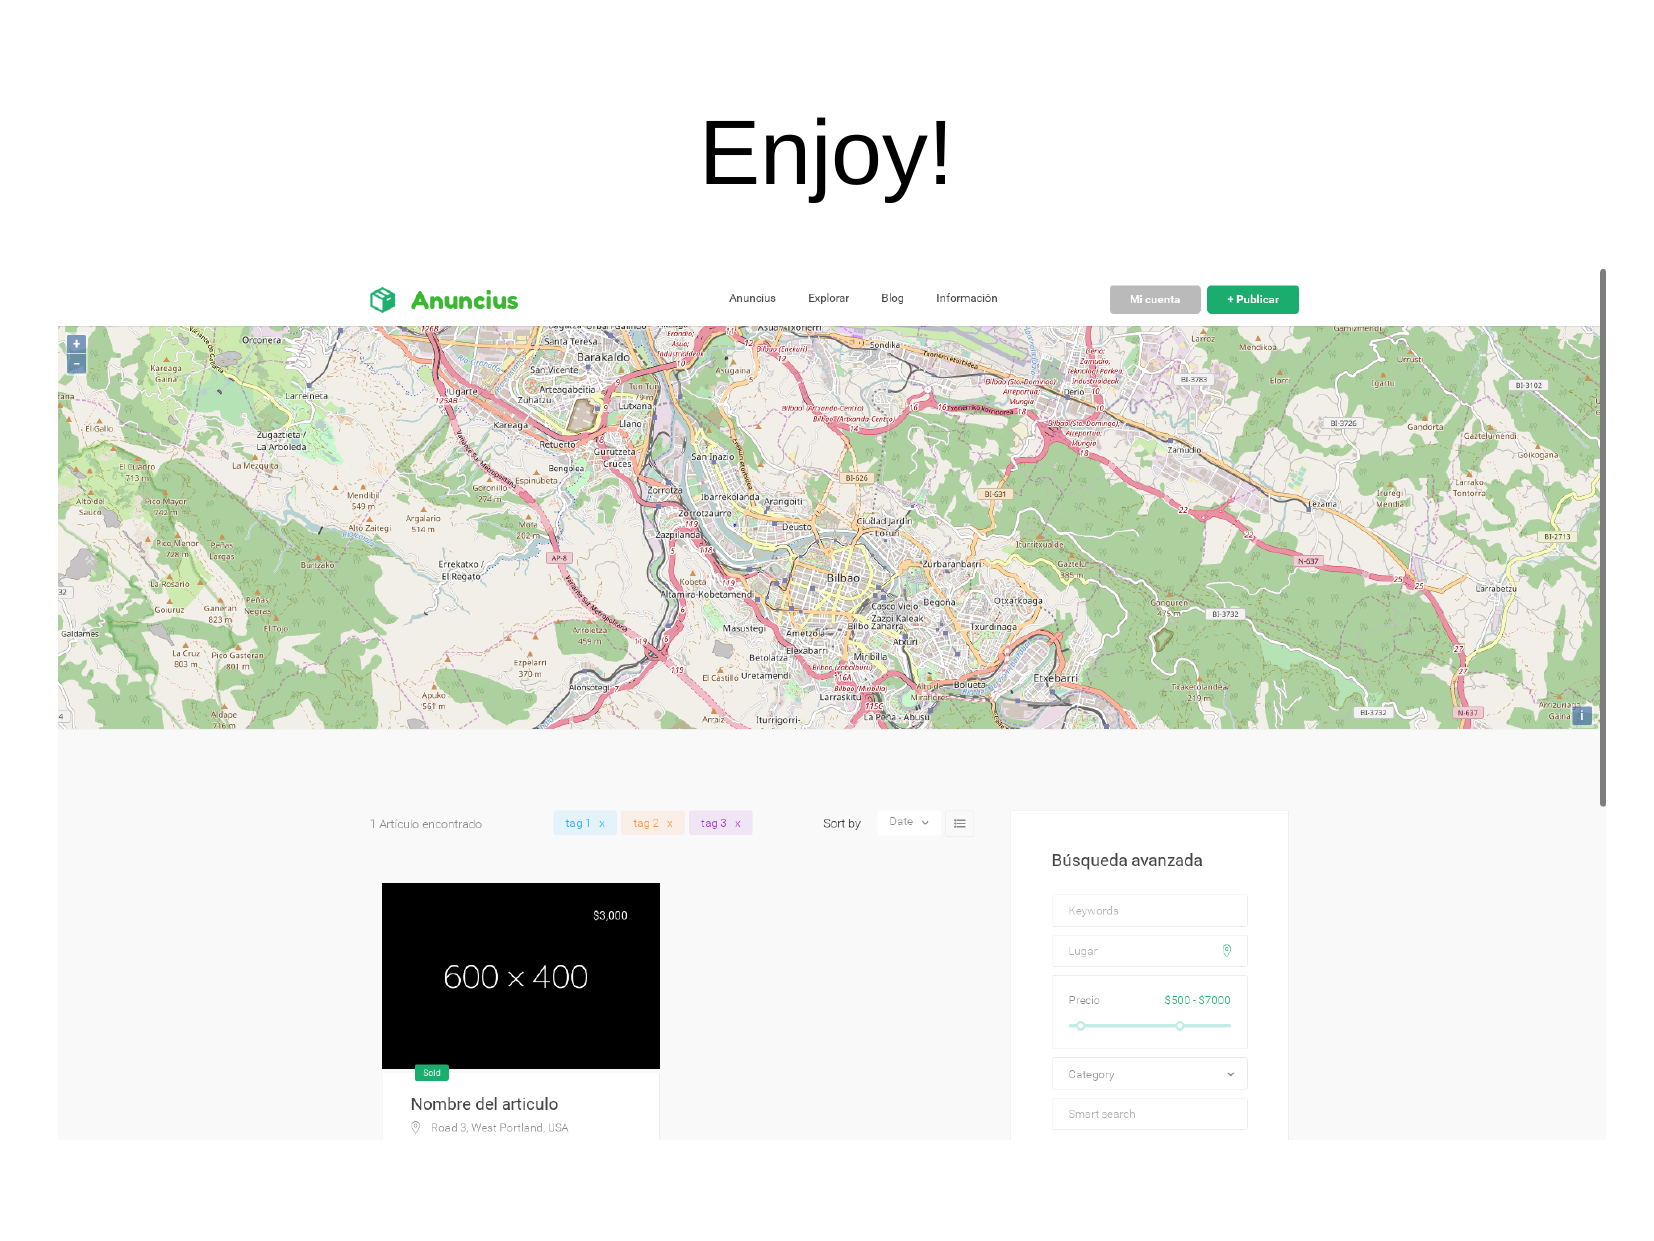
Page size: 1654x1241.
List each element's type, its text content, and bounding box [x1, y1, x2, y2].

title Enjoy! [82, 49, 1571, 257]
picture [58, 269, 1606, 1141]
